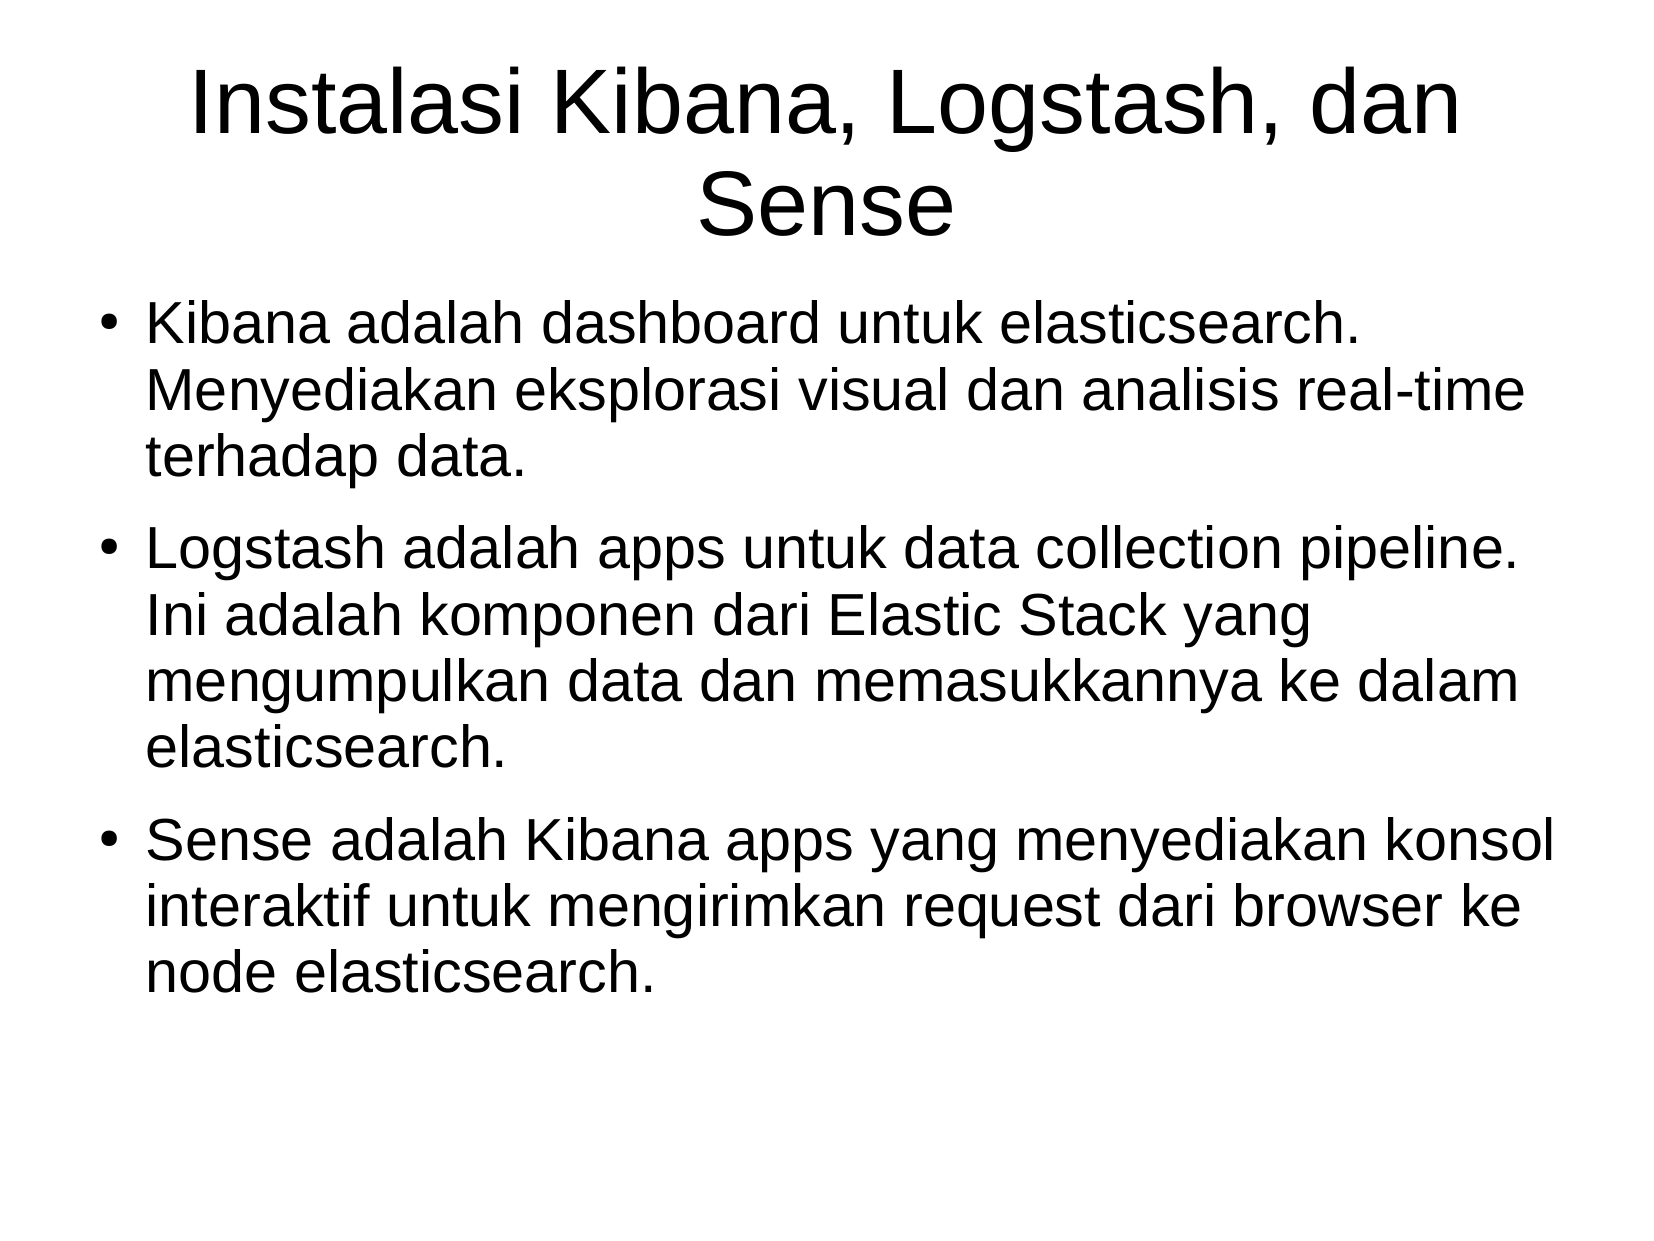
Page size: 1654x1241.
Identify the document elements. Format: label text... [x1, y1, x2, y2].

title Instalasi Kibana, Logstash, dan Sense [82, 49, 1571, 257]
list Kibana adalah dashboard untuk elasticsearch. Menyediakan eksplorasi visual dan analisis real-time terhadap data. Logstash adalah apps untuk data collection pipeline. Ini adalah komponen dari Elastic Stack yang mengumpulkan data dan memasukkannya ke dalam elasticsearch. Sense adalah Kibana apps yang menyediakan konsol interaktif untuk mengirimkan request dari browser ke node elasticsearch. [82, 290, 1571, 1010]
